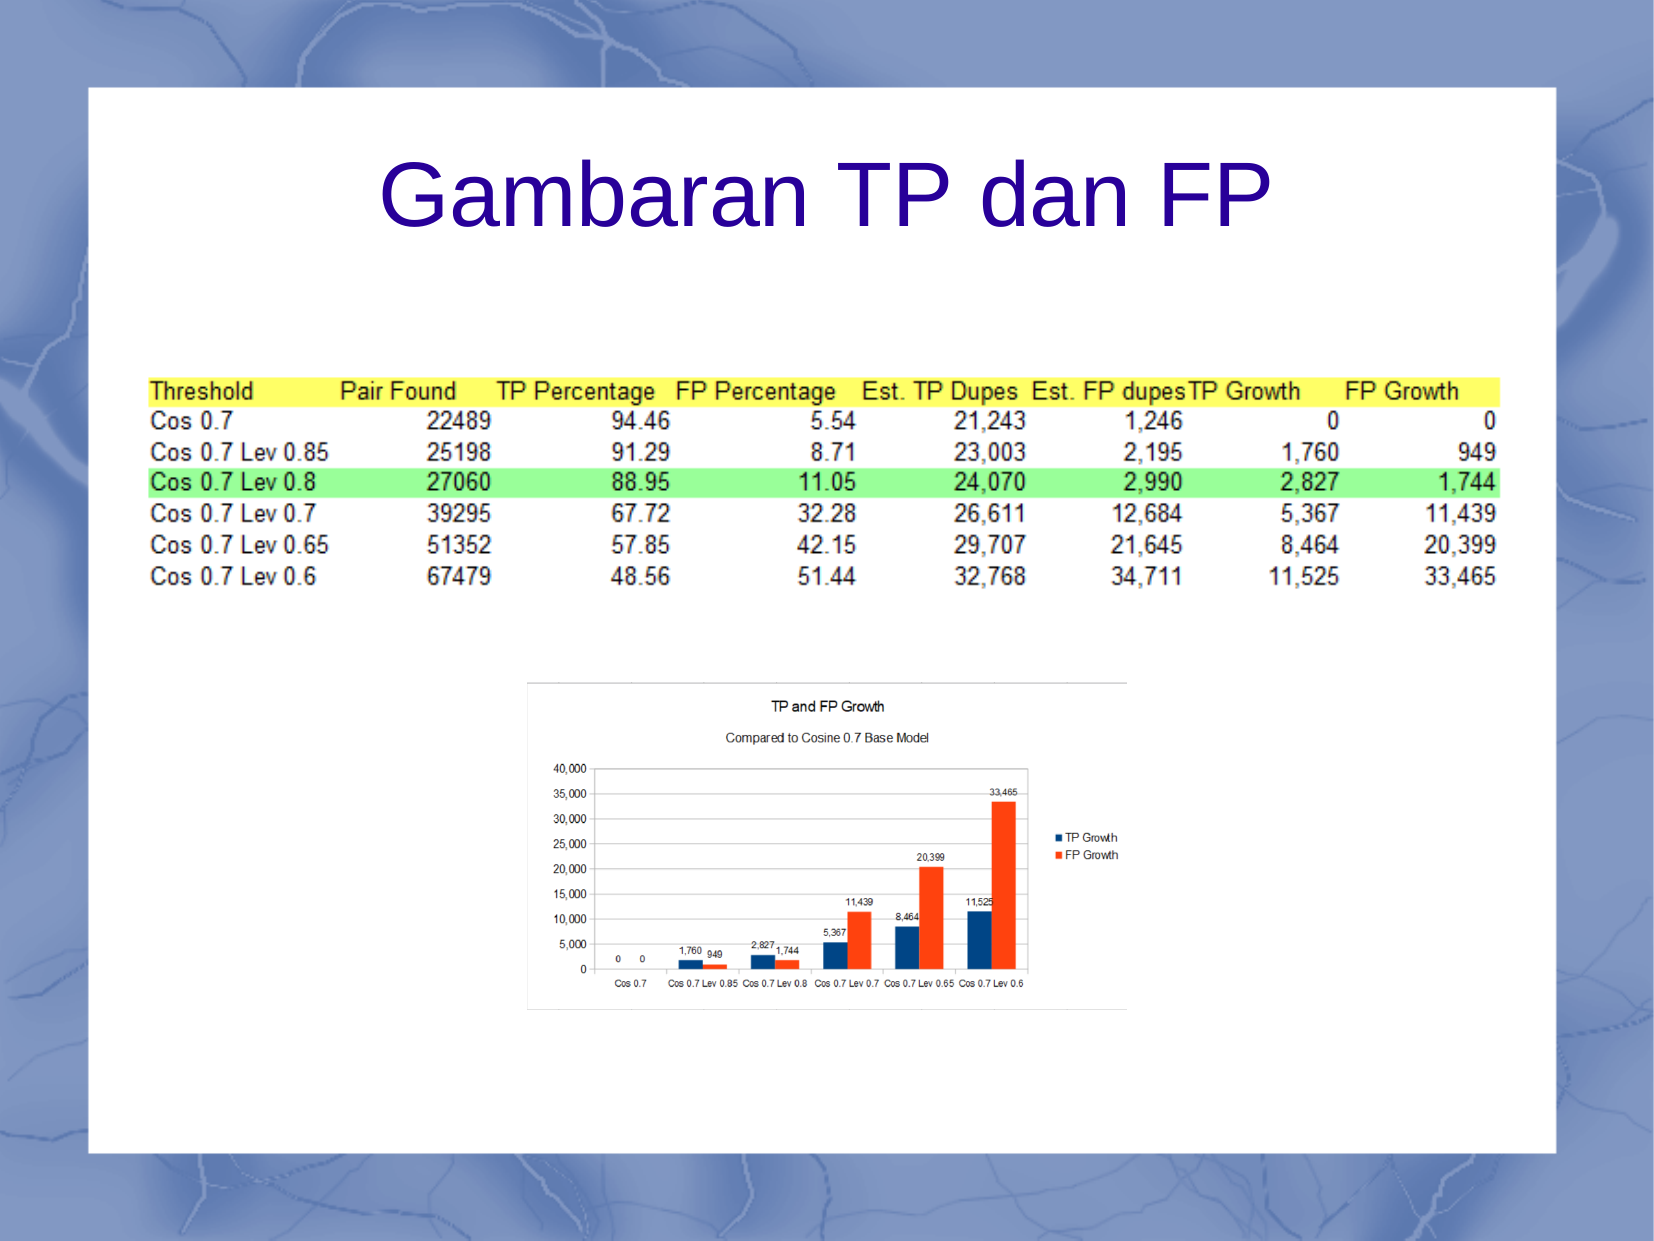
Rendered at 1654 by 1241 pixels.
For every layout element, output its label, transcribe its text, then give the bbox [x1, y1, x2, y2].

picture [0, 0, 1654, 1241]
title Gambaran TP dan FP [118, 90, 1536, 298]
